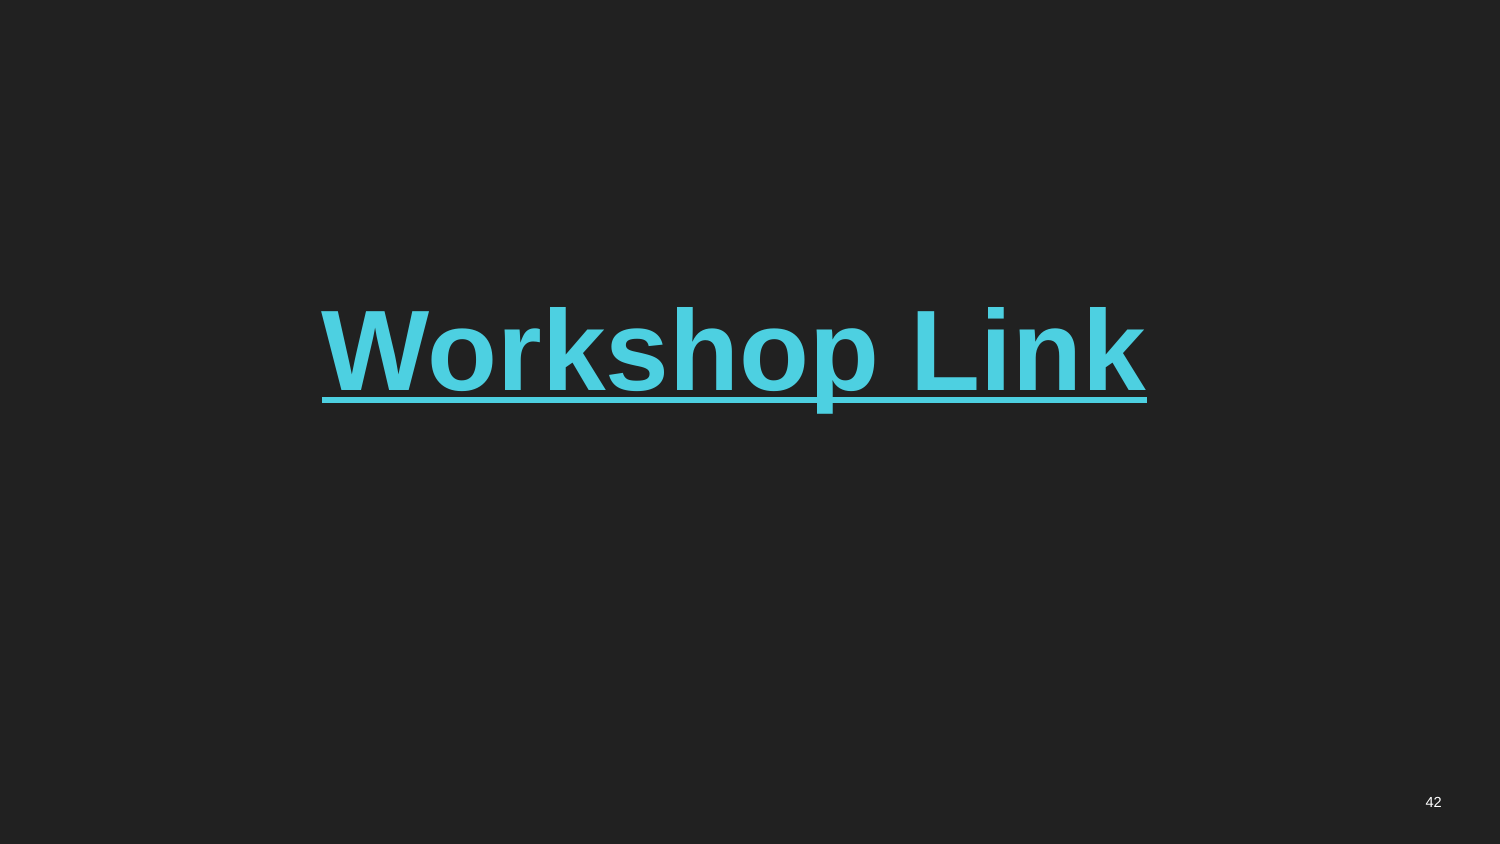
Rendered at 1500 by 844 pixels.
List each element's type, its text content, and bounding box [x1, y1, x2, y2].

title Workshop Link [59, 140, 1442, 704]
slide_number 1 [1392, 793, 1442, 815]
